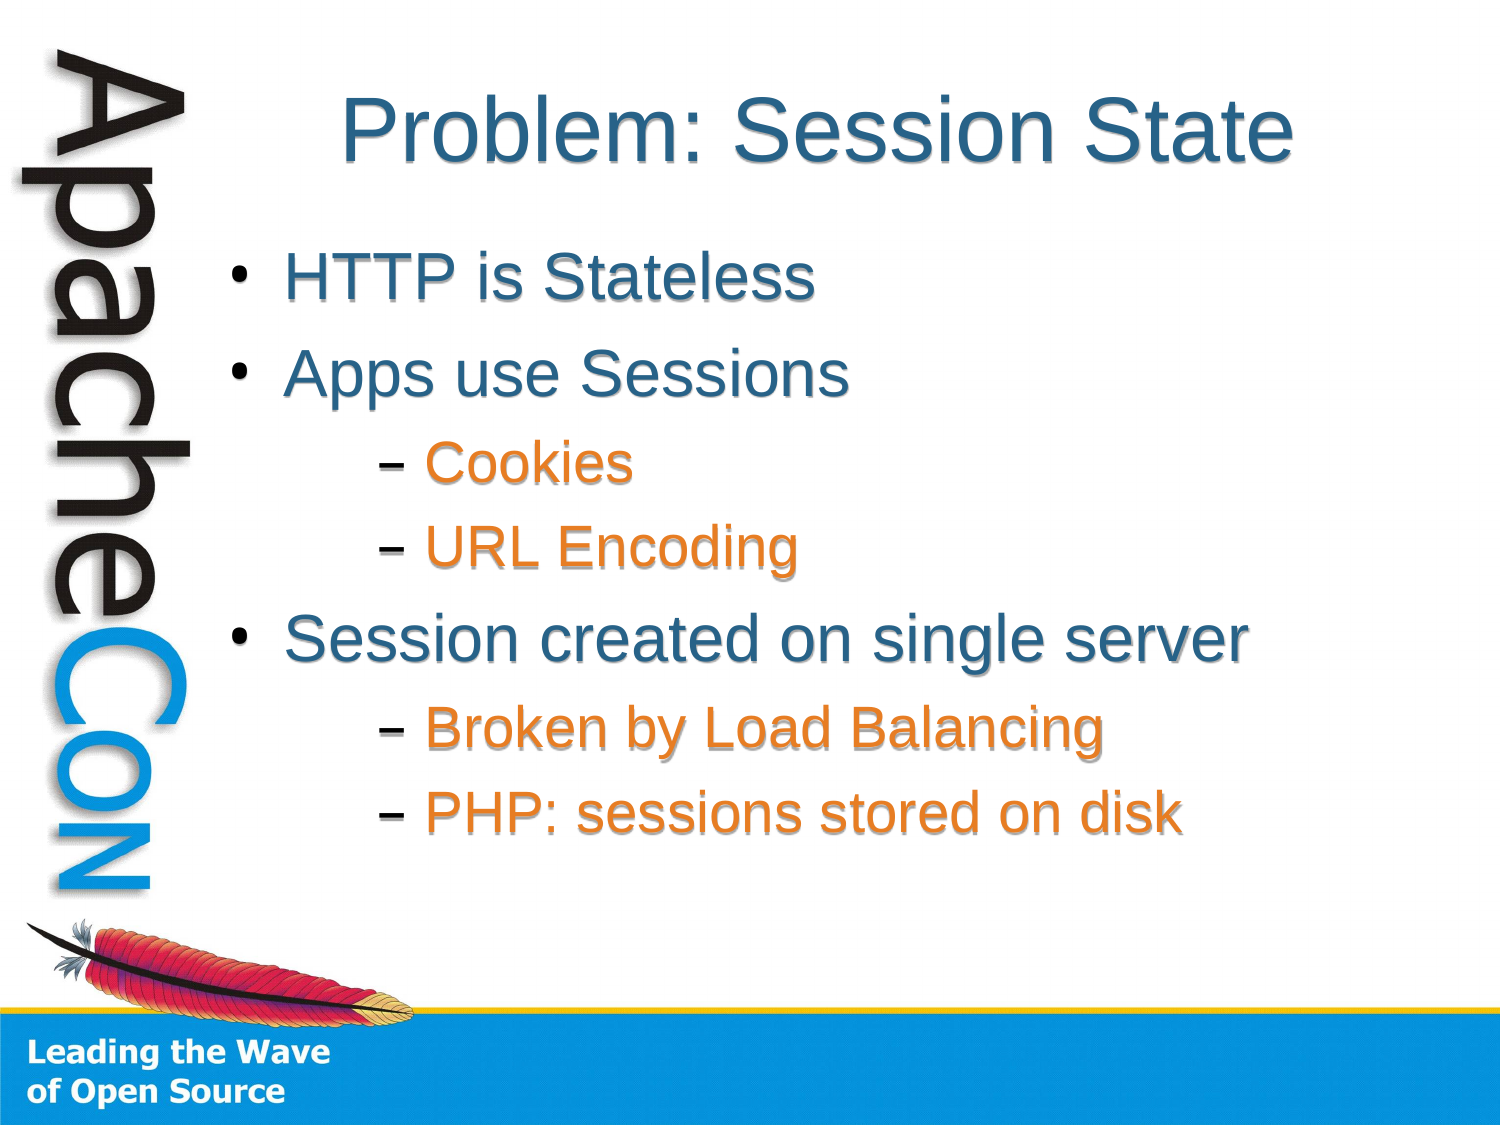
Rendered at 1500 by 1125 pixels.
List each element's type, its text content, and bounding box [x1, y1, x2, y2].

title Problem: Session State [212, 62, 1426, 188]
list HTTP is Stateless Apps use Sessions Cookies URL Encoding Session created on single server Broken by Load Balancing PHP: sessions stored on disk [212, 224, 1426, 913]
